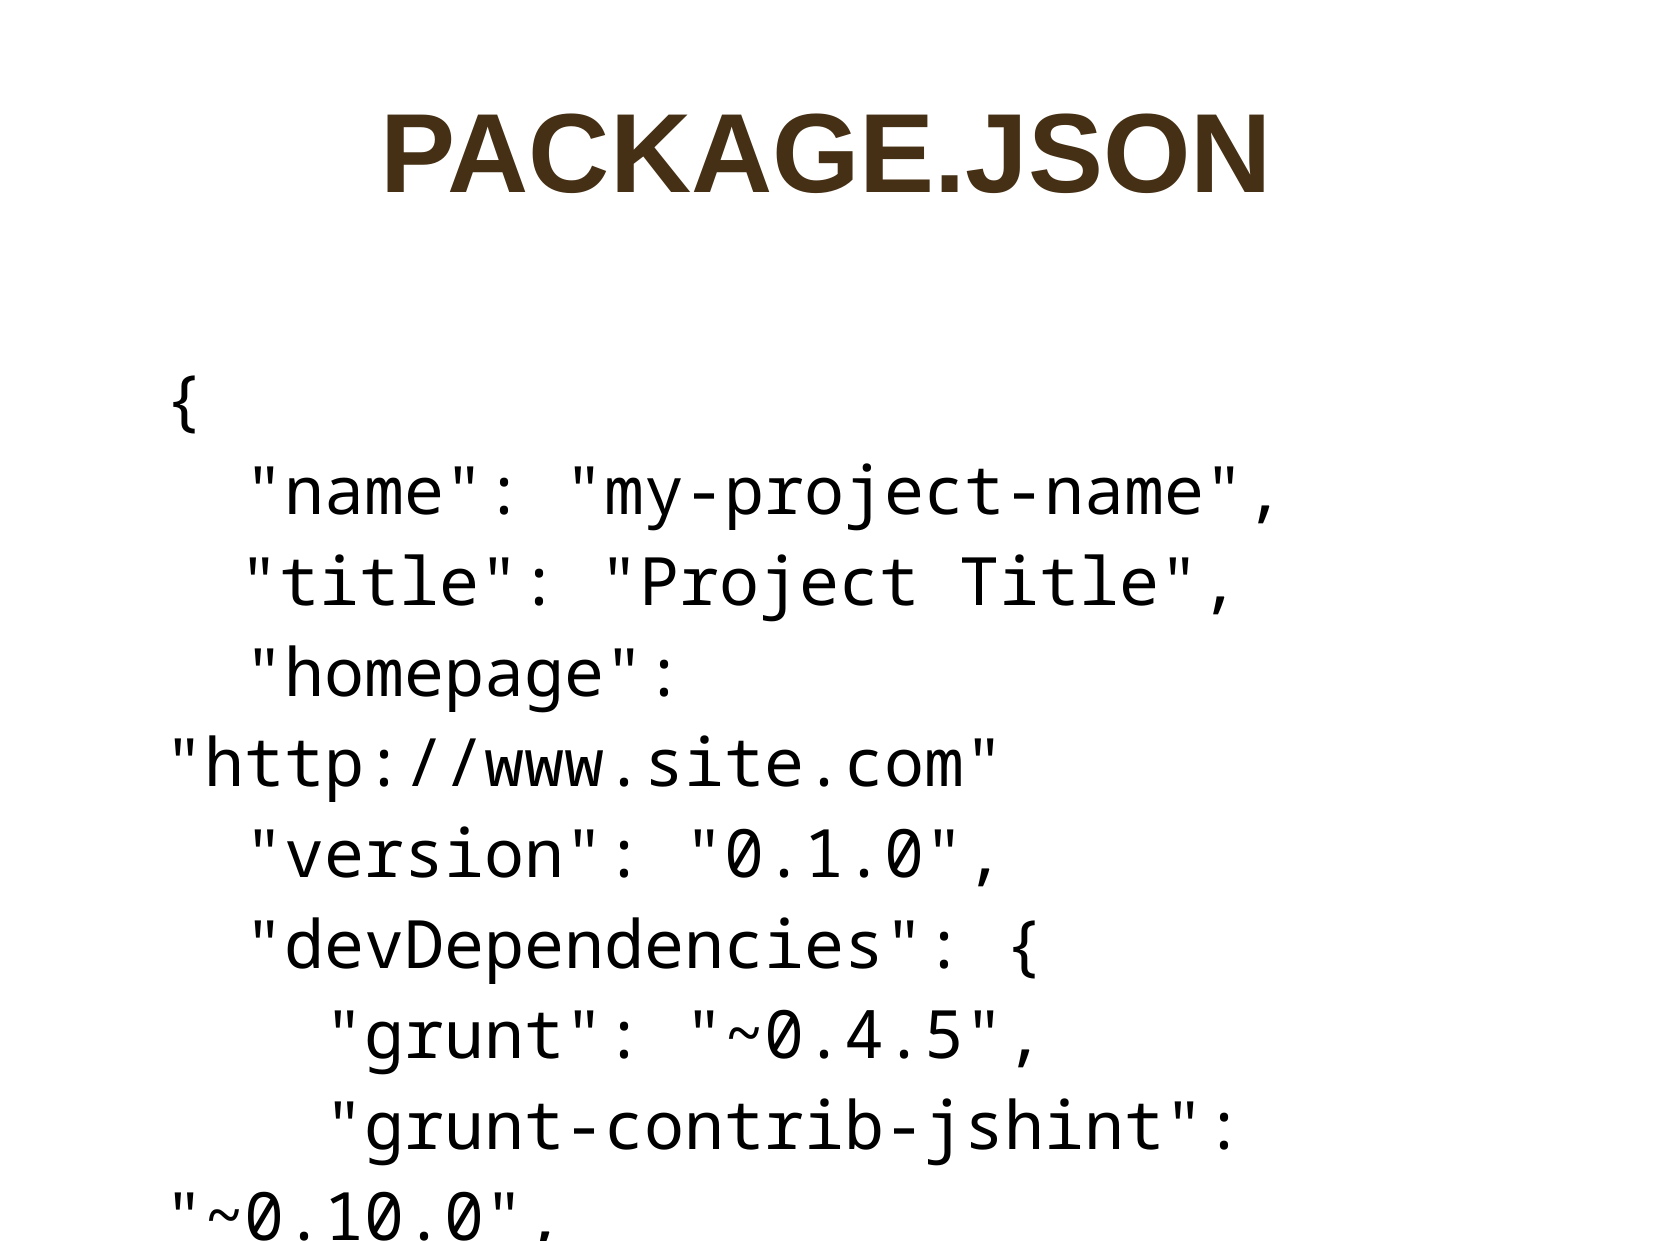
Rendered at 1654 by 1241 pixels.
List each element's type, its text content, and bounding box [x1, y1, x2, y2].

title PACKAGE.JSON [82, 49, 1571, 257]
text_box { "name": "my-project-name", "title": "Project Title", "homepage": "http://www.site.com" "version": "0.1.0", "devDependencies": { "grunt": "~0.4.5", "grunt-contrib-jshint": "~0.10.0", "grunt-contrib-uglify": "~0.5.0" } } [150, 345, 1486, 1130]
